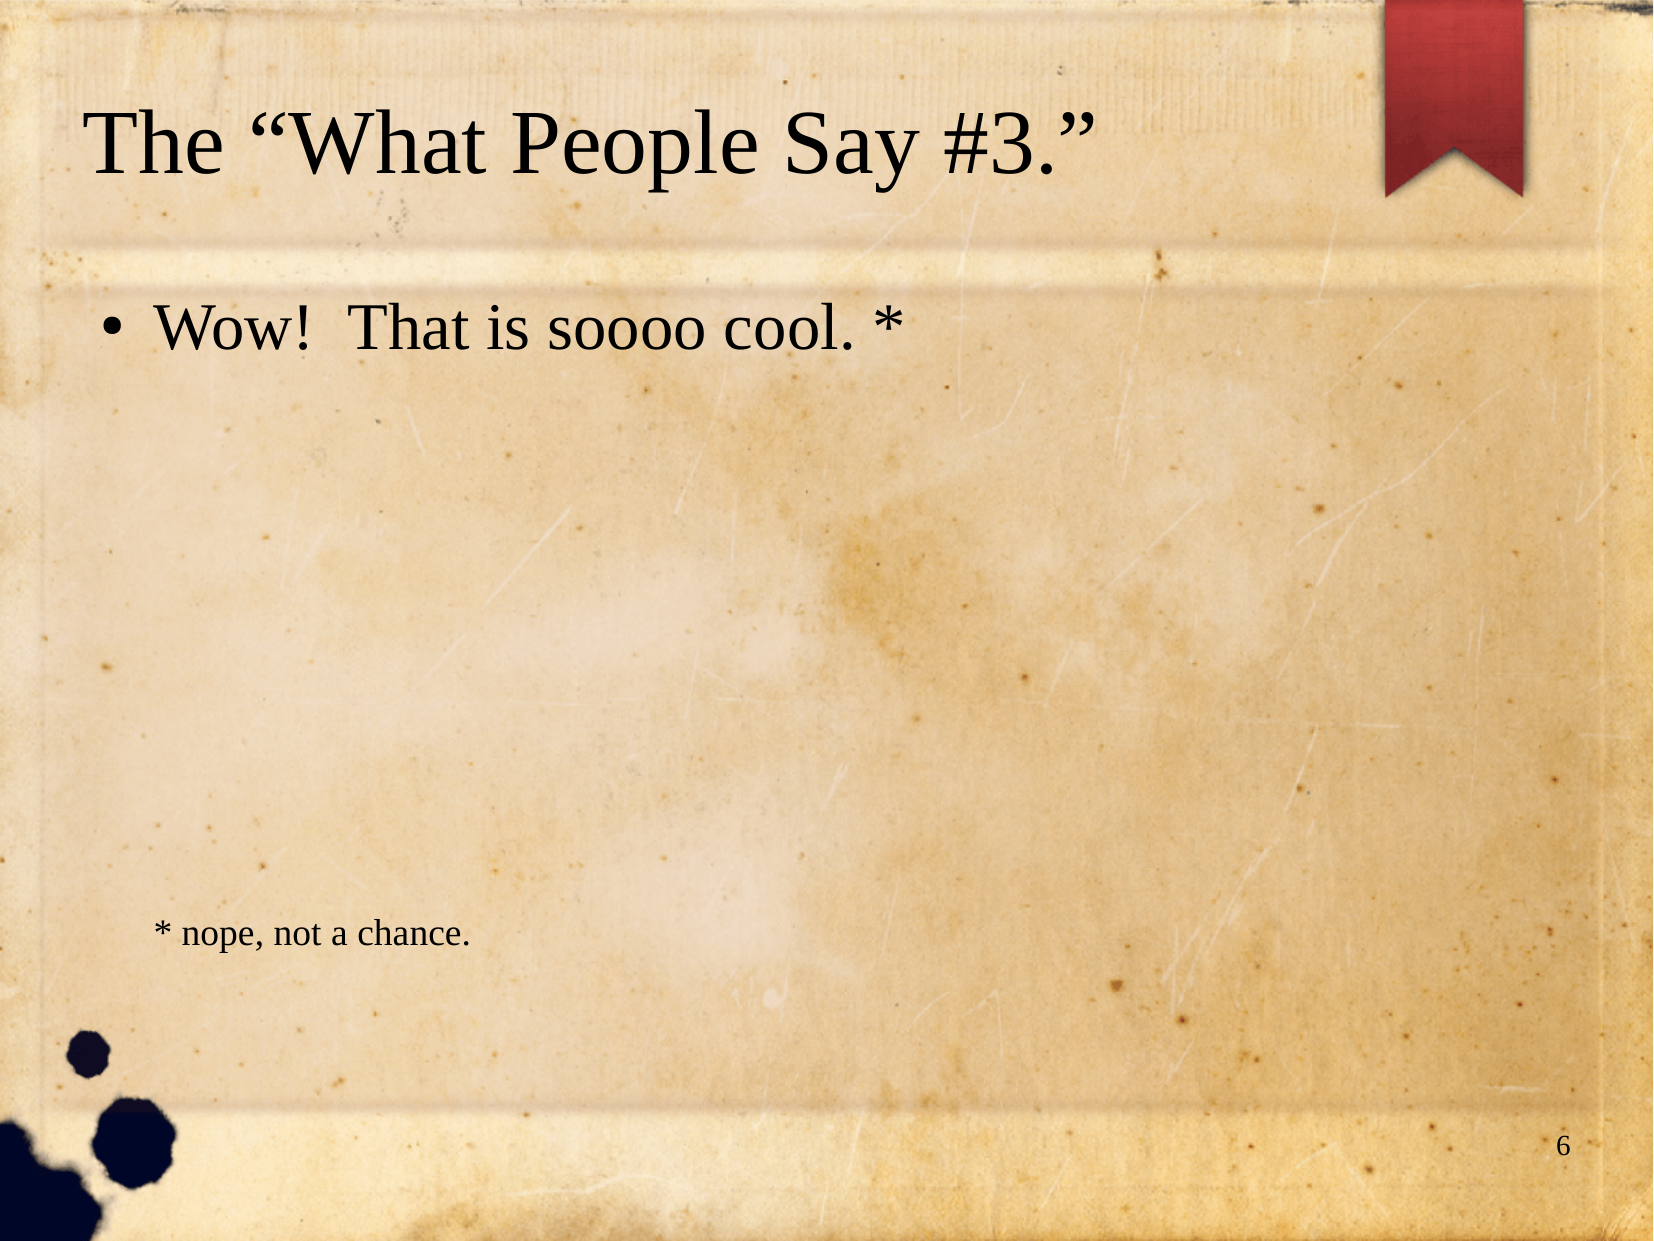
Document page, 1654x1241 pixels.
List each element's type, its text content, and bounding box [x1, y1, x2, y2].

list Wow! That is soooo cool. * * nope, not a chance. [82, 290, 1538, 1010]
picture [0, 0, 1654, 1241]
title The “What People Say #3.” [82, 49, 1347, 237]
